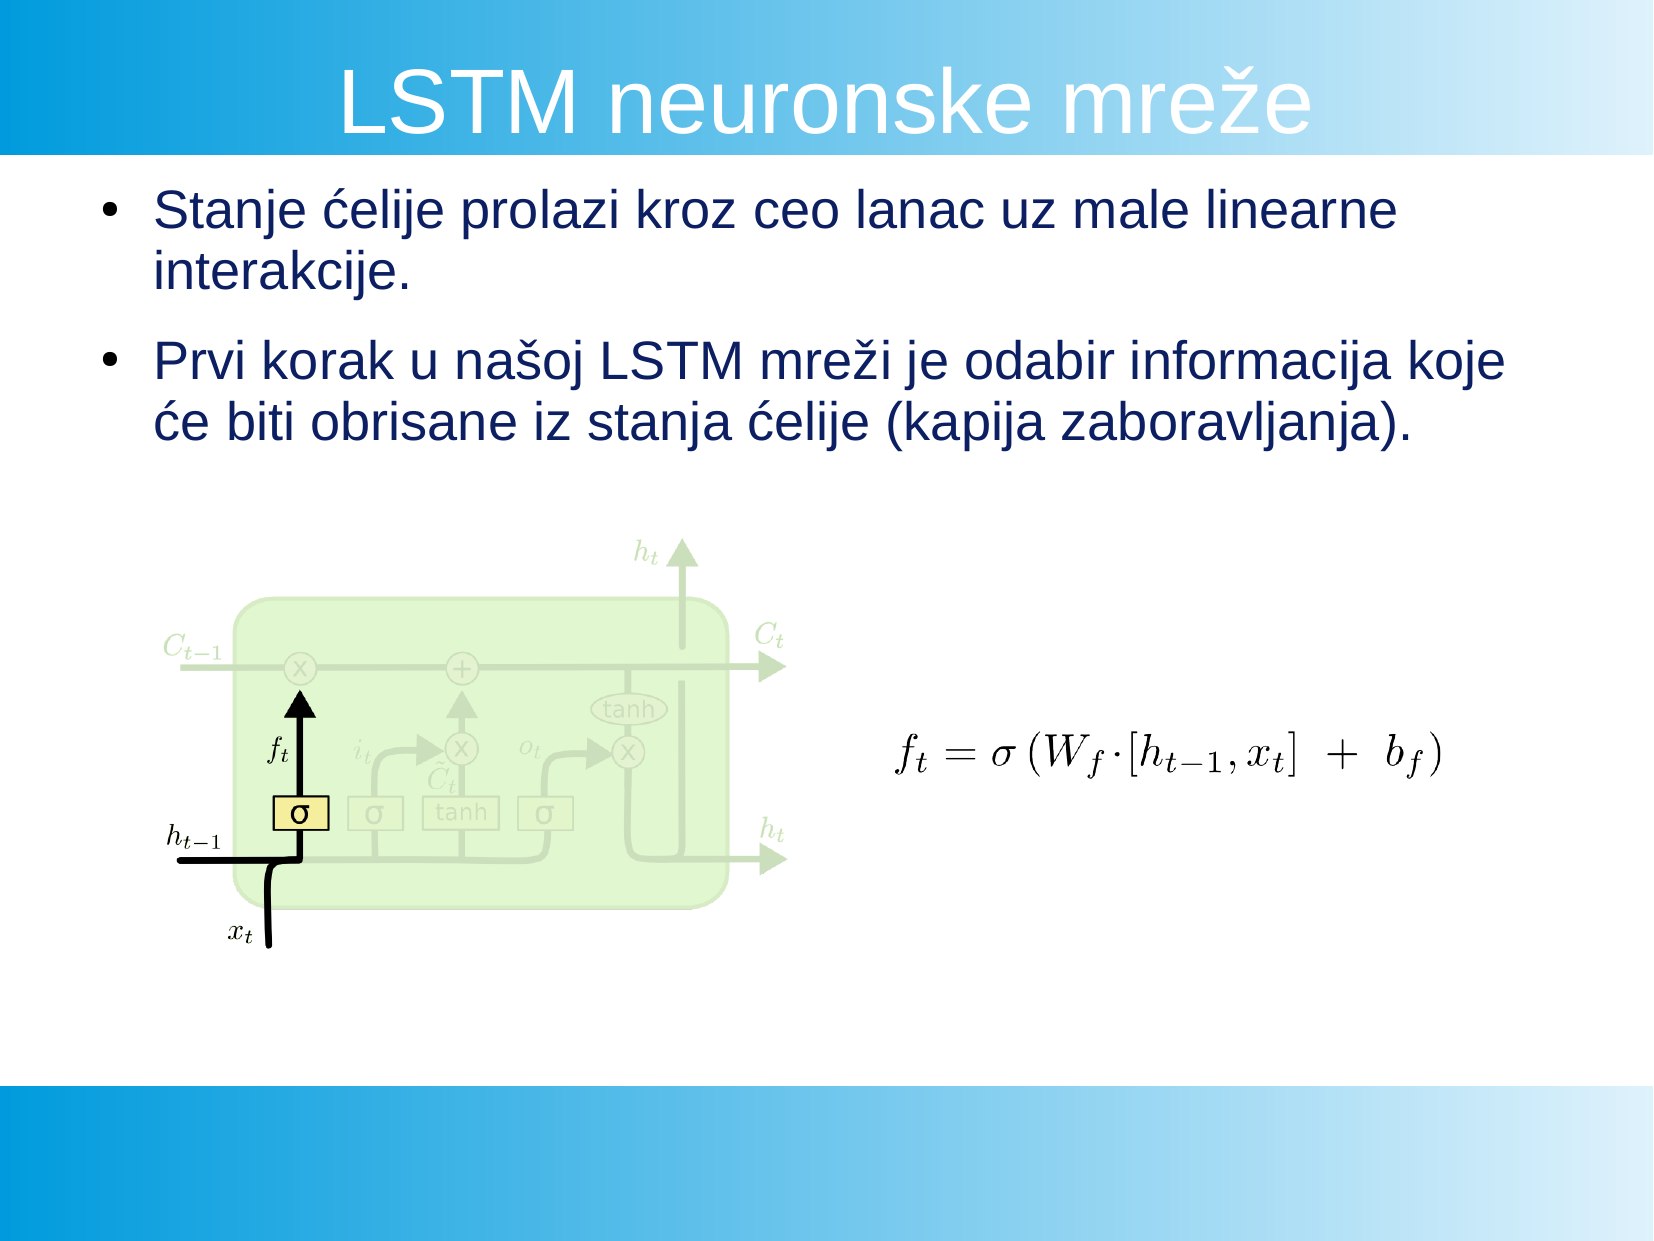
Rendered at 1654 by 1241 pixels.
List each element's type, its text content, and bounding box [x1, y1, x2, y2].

title LSTM neuronske mreže [82, 49, 1571, 155]
list Stanje ćelije prolazi kroz ceo lanac uz male linearne interakcije. Prvi korak u našoj LSTM mreži je odabir informacija koje će biti obrisane iz stanja ćelije (kapija zaboravljanja). [82, 180, 1571, 1051]
picture [146, 531, 1516, 955]
